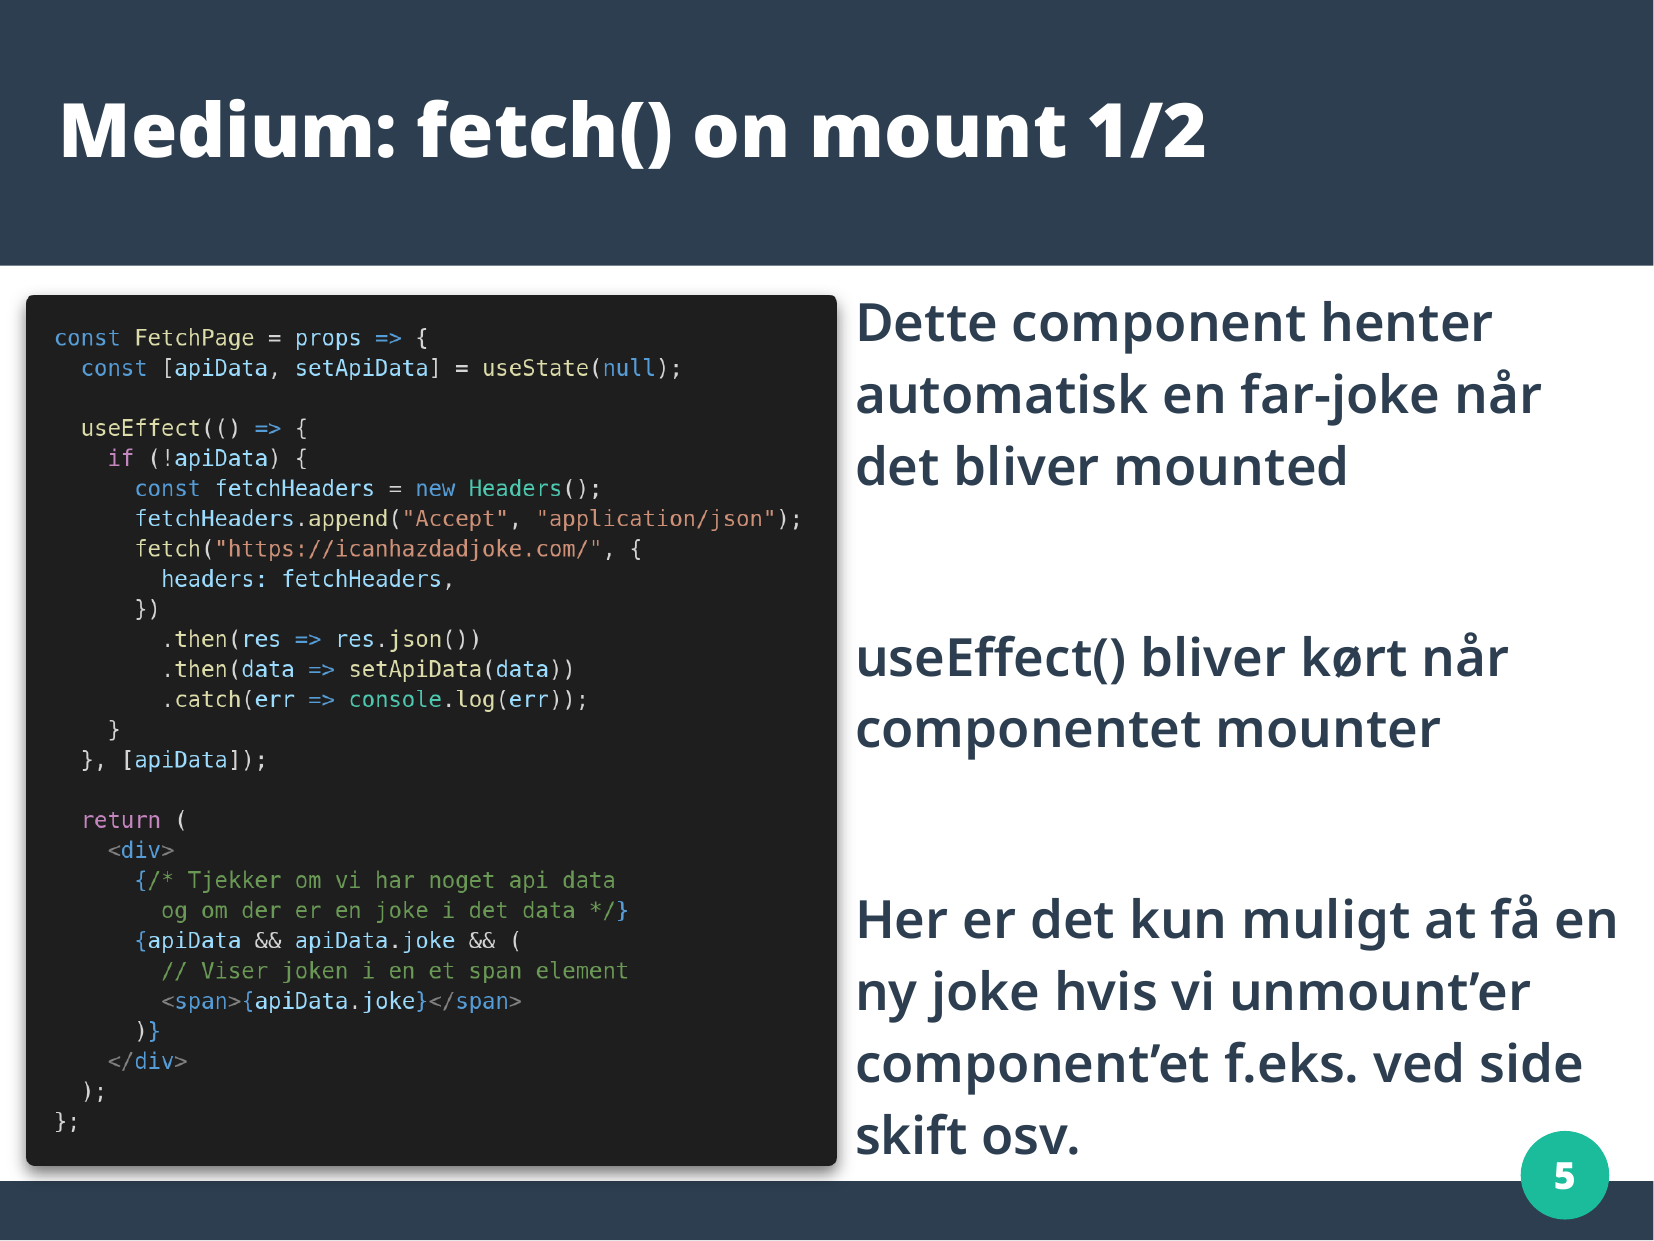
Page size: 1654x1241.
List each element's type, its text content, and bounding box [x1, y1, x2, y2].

list Dette component henter automatisk en far-joke når det bliver mounted useEffect() bliver kørt når componentet mounter Her er det kun muligt at få en ny joke hvis vi unmount’er component’et f.eks. ved side skift osv. [871, 285, 1636, 1171]
title Medium: fetch() on mount 1/2 [59, 49, 1595, 207]
picture [0, 270, 871, 1192]
